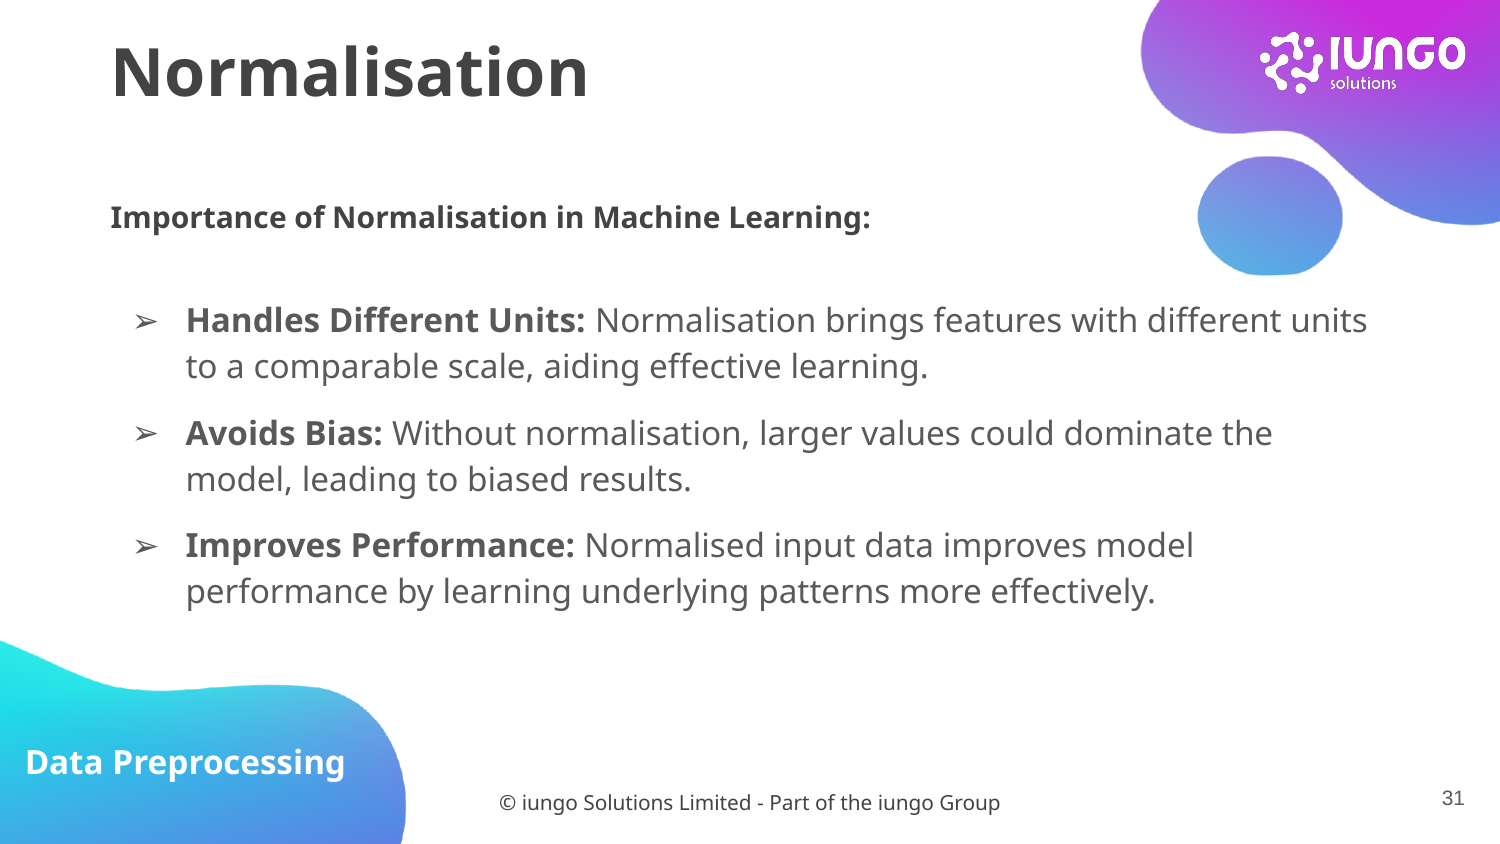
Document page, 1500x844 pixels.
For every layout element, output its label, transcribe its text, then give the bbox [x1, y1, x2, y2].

subtitle Data Preprocessing [9, 719, 411, 844]
list Importance of Normalisation in Machine Learning: [95, 178, 952, 260]
picture [0, 0, 1500, 844]
list Handles Different Units: Normalisation brings features with different units to a comparable scale, aiding effective learning. Avoids Bias: Without normalisation, larger values could dominate the model, leading to biased results. Improves Performance: Normalised input data improves model performance by learning underlying patterns more effectively. [95, 278, 1390, 647]
title Normalisation [95, 30, 924, 125]
slide_number <number> [1389, 764, 1480, 830]
